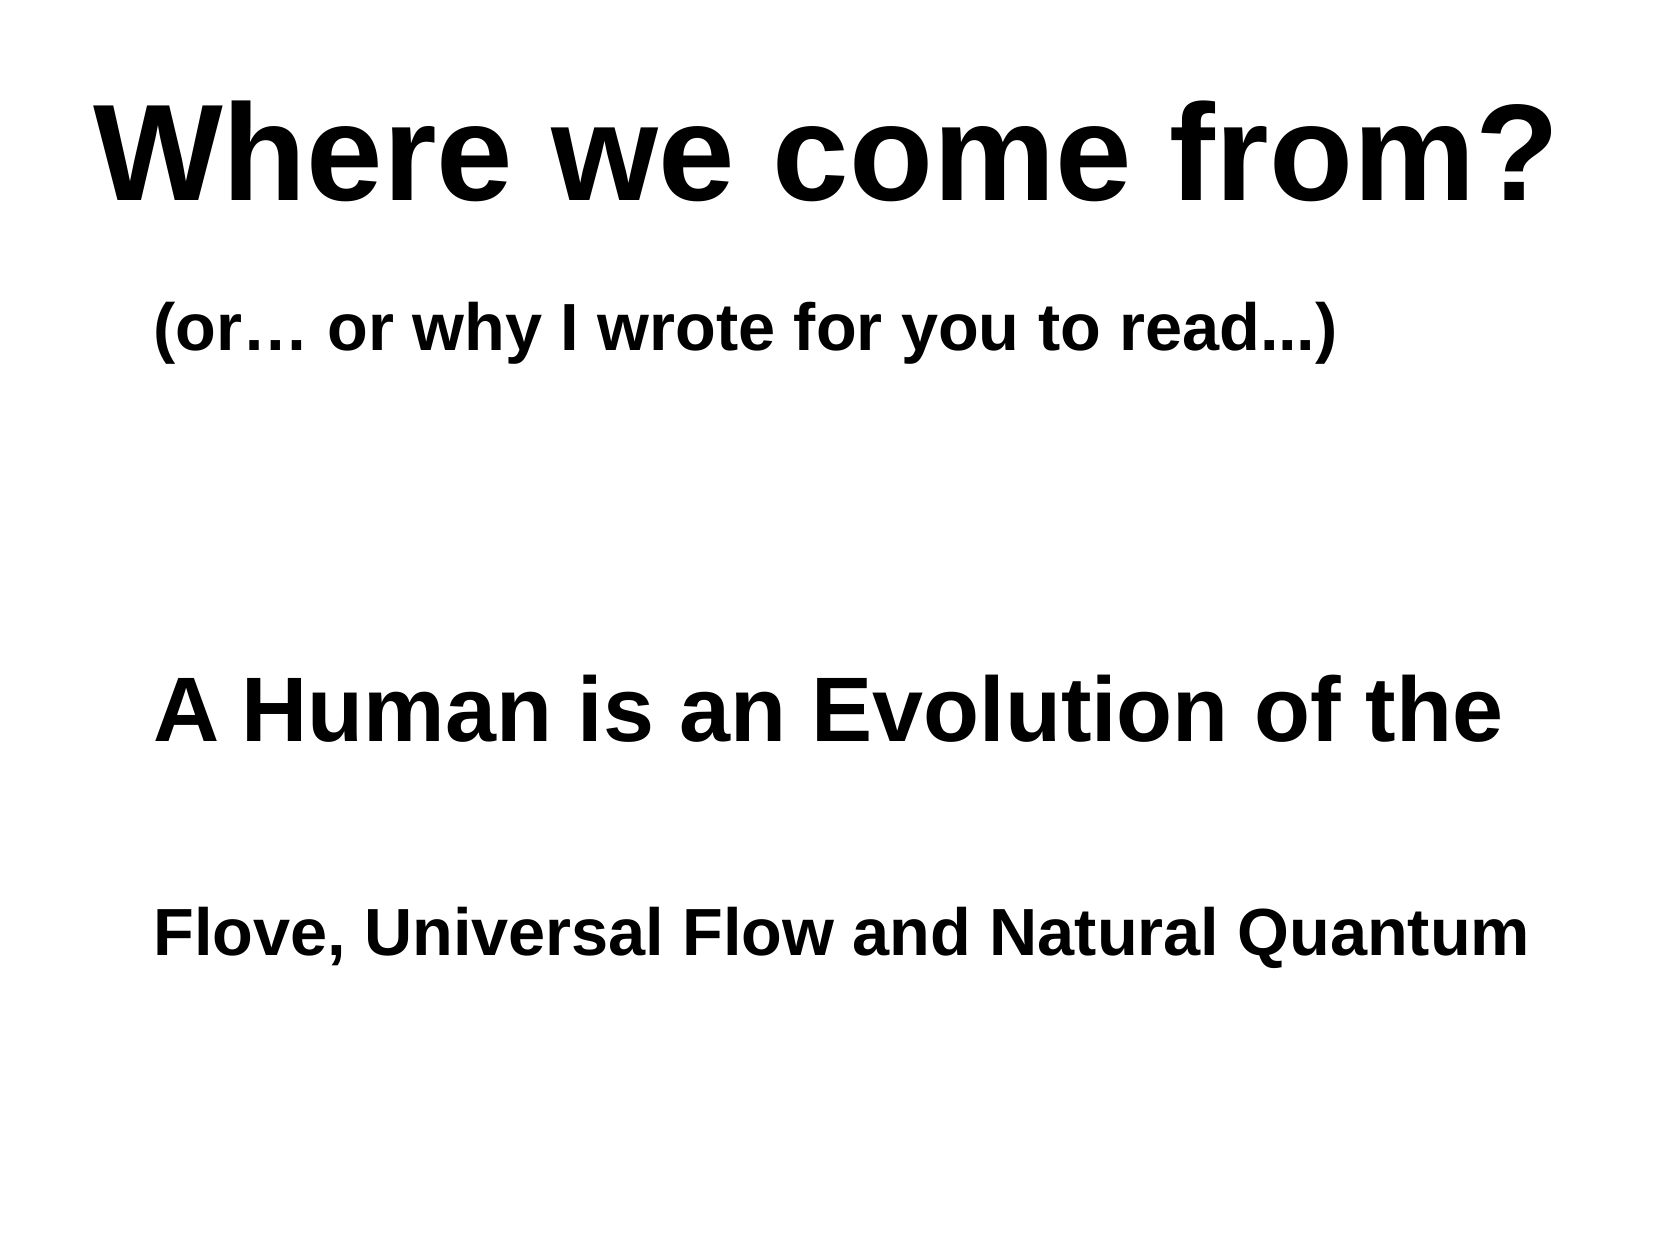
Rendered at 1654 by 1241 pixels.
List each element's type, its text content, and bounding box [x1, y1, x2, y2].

list (or… or why I wrote for you to read...) A Human is an Evolution of the Flove, Universal Flow and Natural Quantum [82, 290, 1571, 1010]
title Where we come from? [82, 49, 1571, 257]
